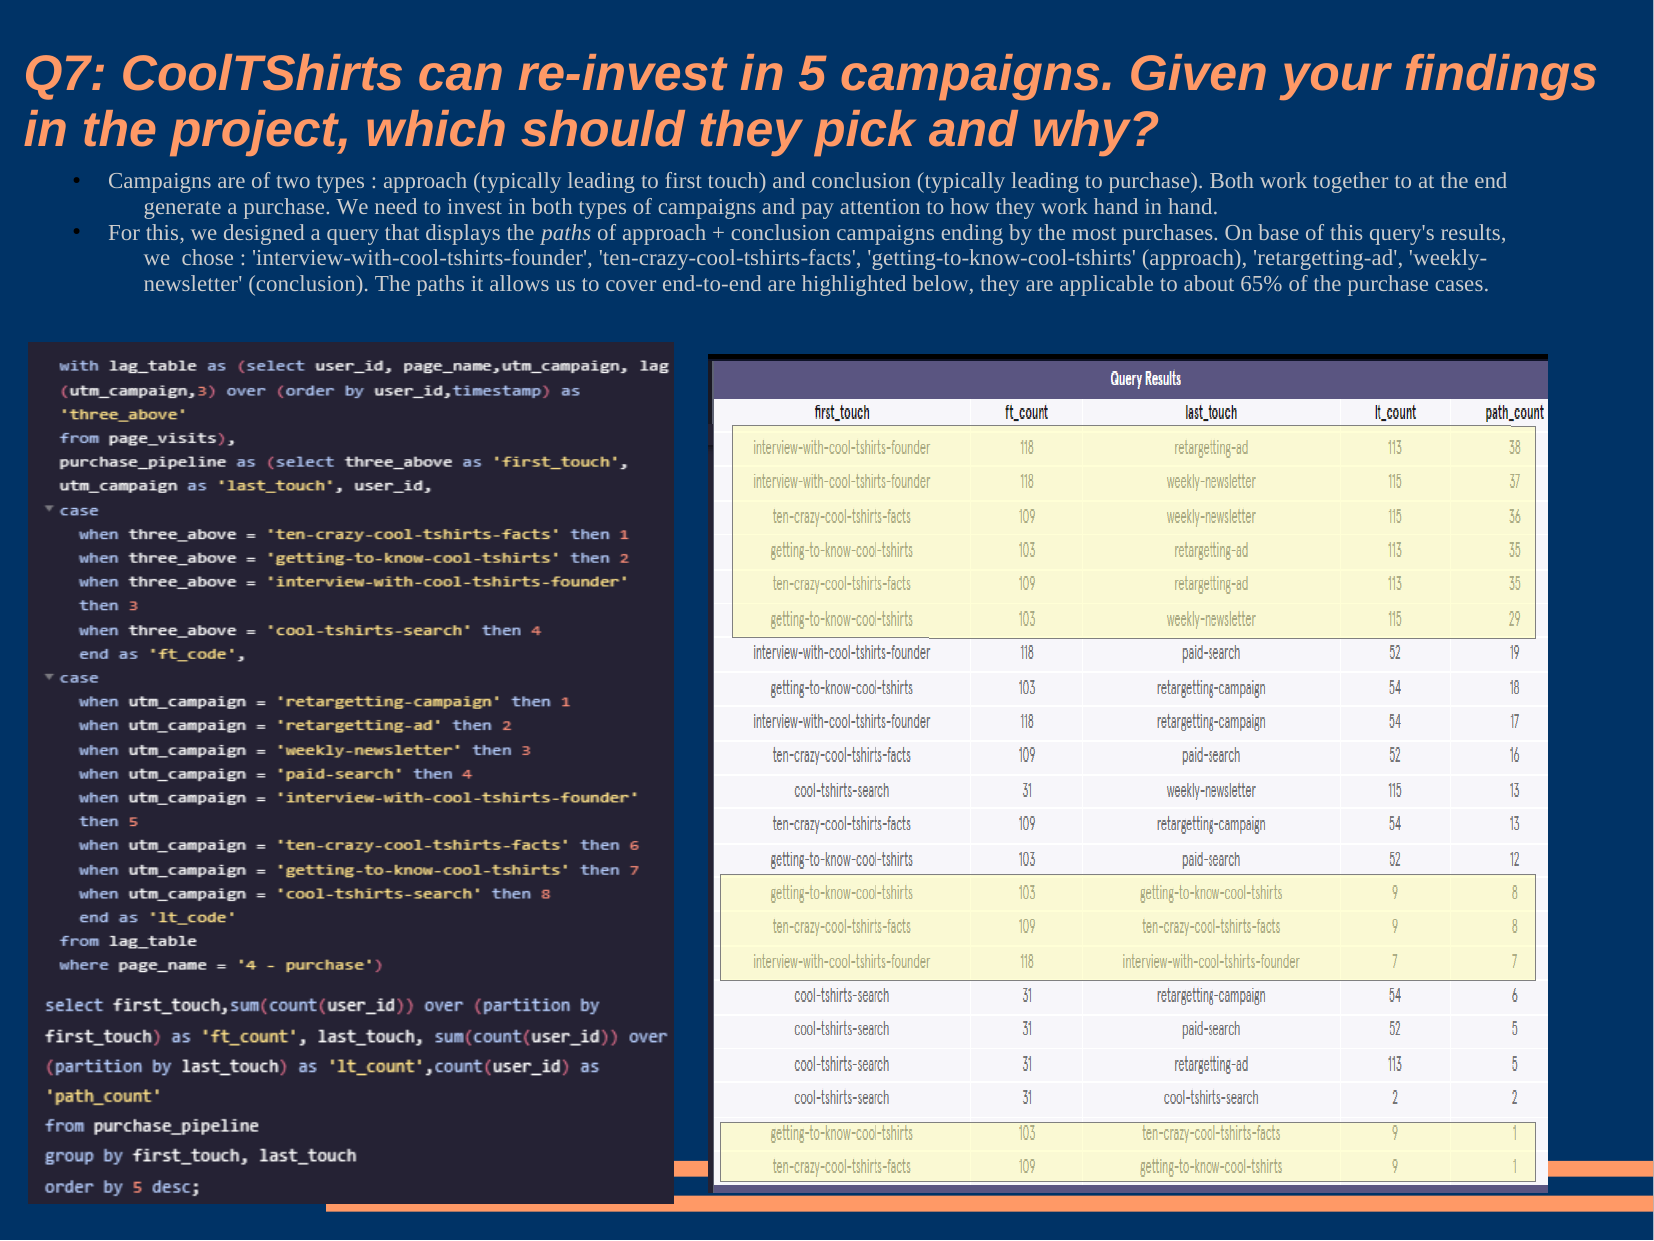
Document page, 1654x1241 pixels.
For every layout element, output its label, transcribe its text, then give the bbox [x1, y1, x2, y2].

text_box [720, 1122, 1536, 1182]
text_box [732, 425, 1536, 639]
text_box [720, 874, 1536, 981]
picture [28, 342, 674, 1204]
title Q7: CoolTShirts can re-invest in 5 campaigns. Given your findings in the project, which should they pick and why? [23, 0, 1607, 187]
picture [708, 354, 1548, 1193]
subtitle Campaigns are of two types : approach (typically leading to first touch) and conclusion (typically leading to purchase). Both work together to at the end generate a purchase. We need to invest in both types of campaigns and pay attention to how they work hand in hand. For this, we designed a query that displays the paths of approach + conclusion campaigns ending by the most purchases. On base of this query's results, we chose : 'interview-with-cool-tshirts-founder', 'ten-crazy-cool-tshirts-facts', 'getting-to-know-cool-tshirts' (approach), 'retargetting-ad', 'weekly-newsletter' (conclusion). The paths it allows us to cover end-to-end are highlighted below, they are applicable to about 65% of the purchase cases. [72, 165, 1512, 355]
